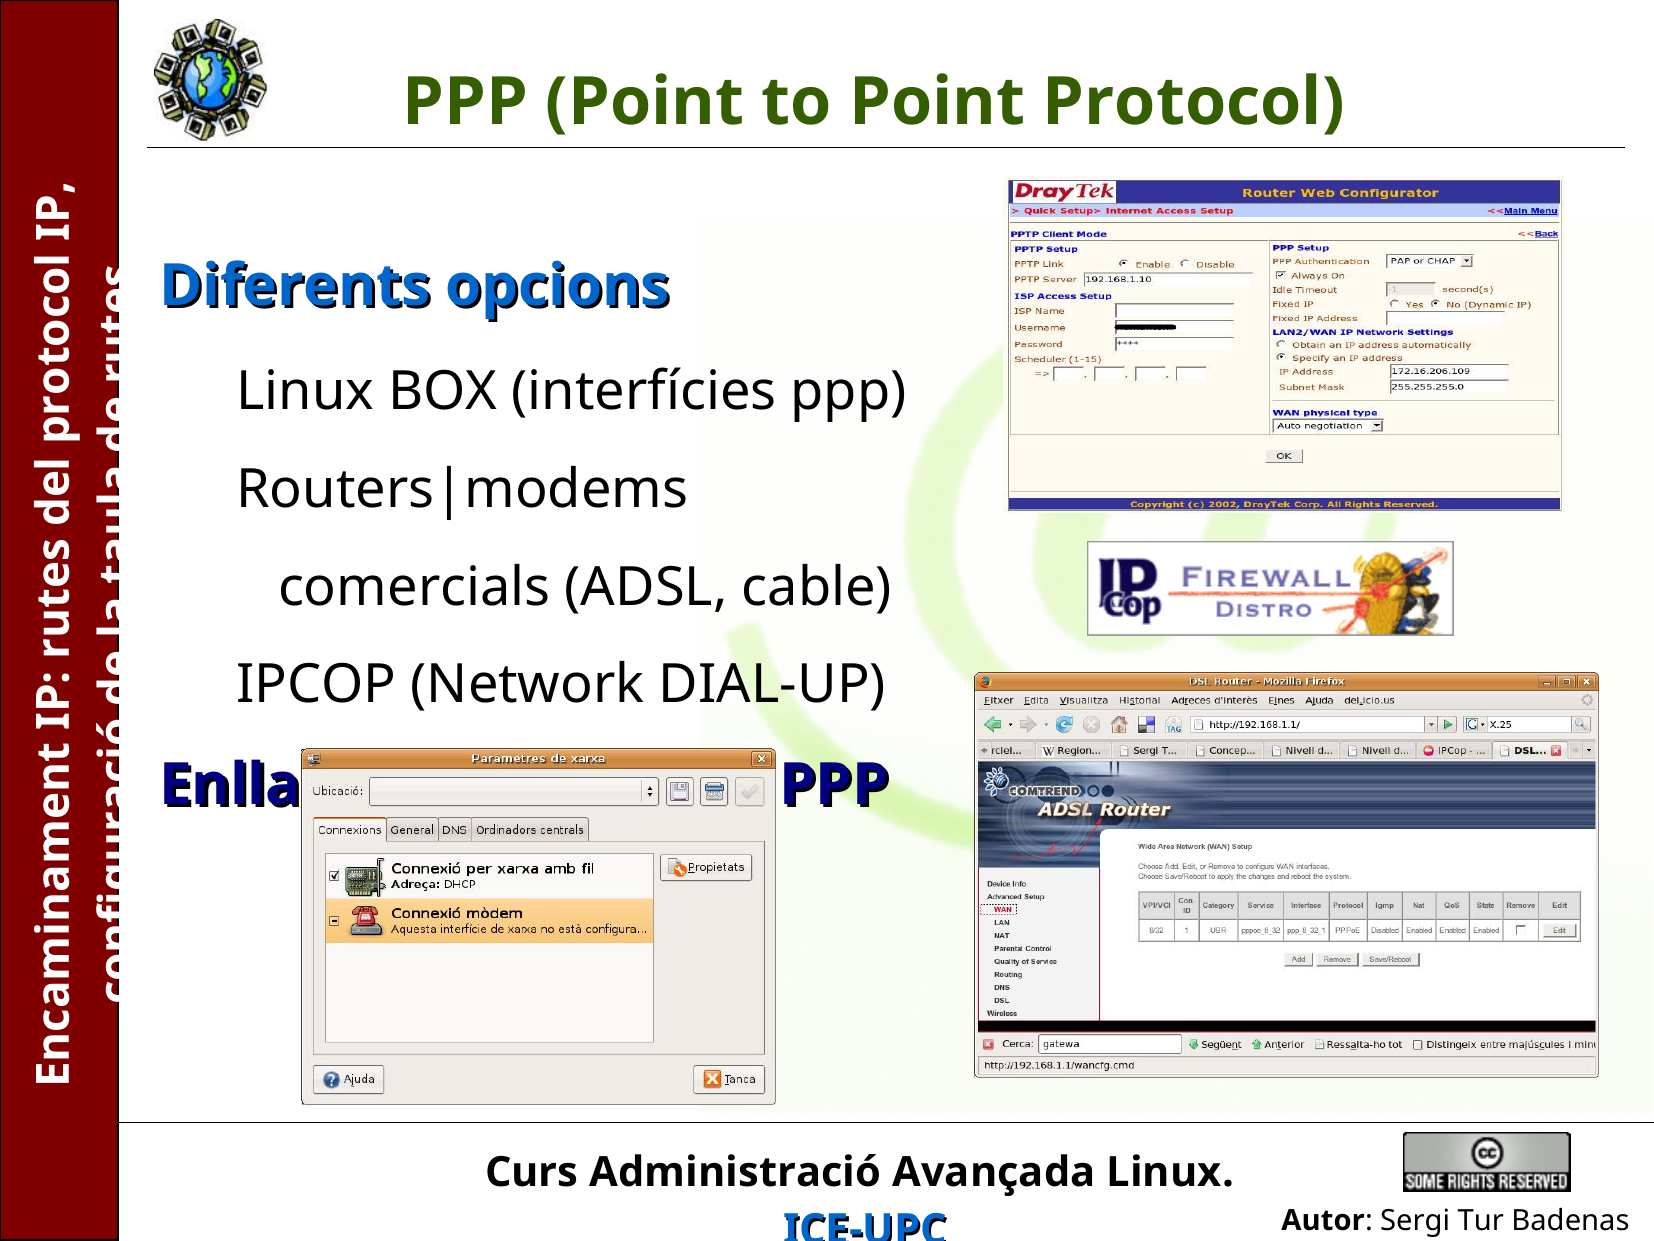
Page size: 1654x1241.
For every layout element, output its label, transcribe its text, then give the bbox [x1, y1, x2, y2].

list Diferents opcions Linux BOX (interfícies ppp) Routers|modems comercials (ADSL, cable) IPCOP (Network DIAL-UP) Enllaç a la wiki sobre PPP [141, 242, 1630, 1078]
picture [154, 19, 268, 56]
picture [1403, 1132, 1571, 1192]
picture [1087, 541, 1454, 636]
title PPP (Point to Point Protocol) [129, 56, 1619, 141]
picture [301, 176, 1654, 1113]
